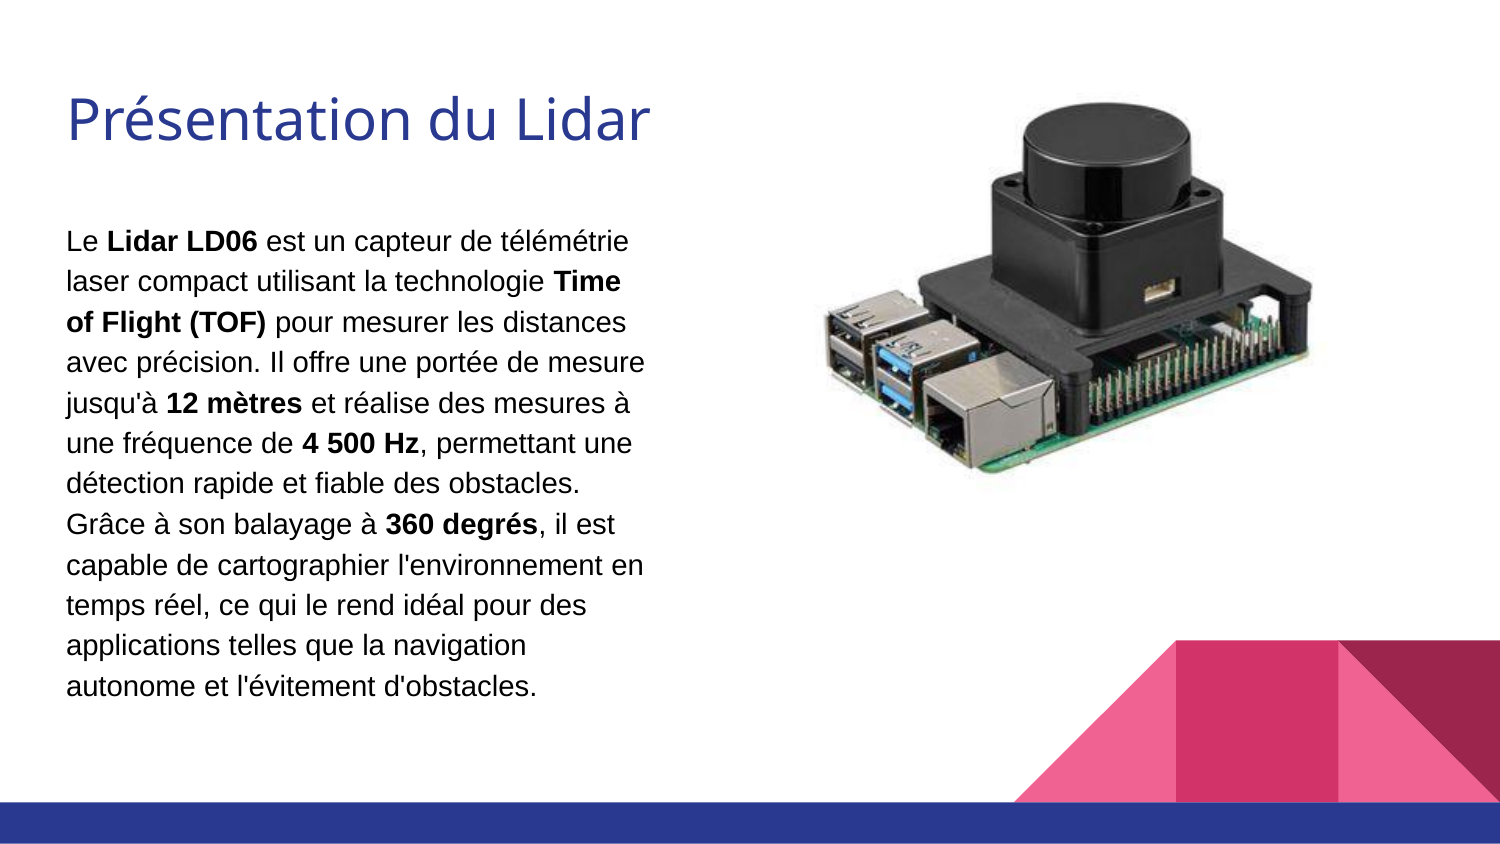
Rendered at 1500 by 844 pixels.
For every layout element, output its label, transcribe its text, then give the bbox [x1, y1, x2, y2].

list Le Lidar LD06 est un capteur de télémétrie laser compact utilisant la technologie Time of Flight (TOF) pour mesurer les distances avec précision. Il offre une portée de mesure jusqu'à 12 mètres et réalise des mesures à une fréquence de 4 500 Hz, permettant une détection rapide et fiable des obstacles. Grâce à son balayage à 360 degrés, il est capable de cartographier l'environnement en temps réel, ce qui le rend idéal pour des applications telles que la navigation autonome et l'évitement d'obstacles. [51, 201, 670, 750]
picture [677, 67, 1458, 506]
title Présentation du Lidar [51, 67, 677, 167]
